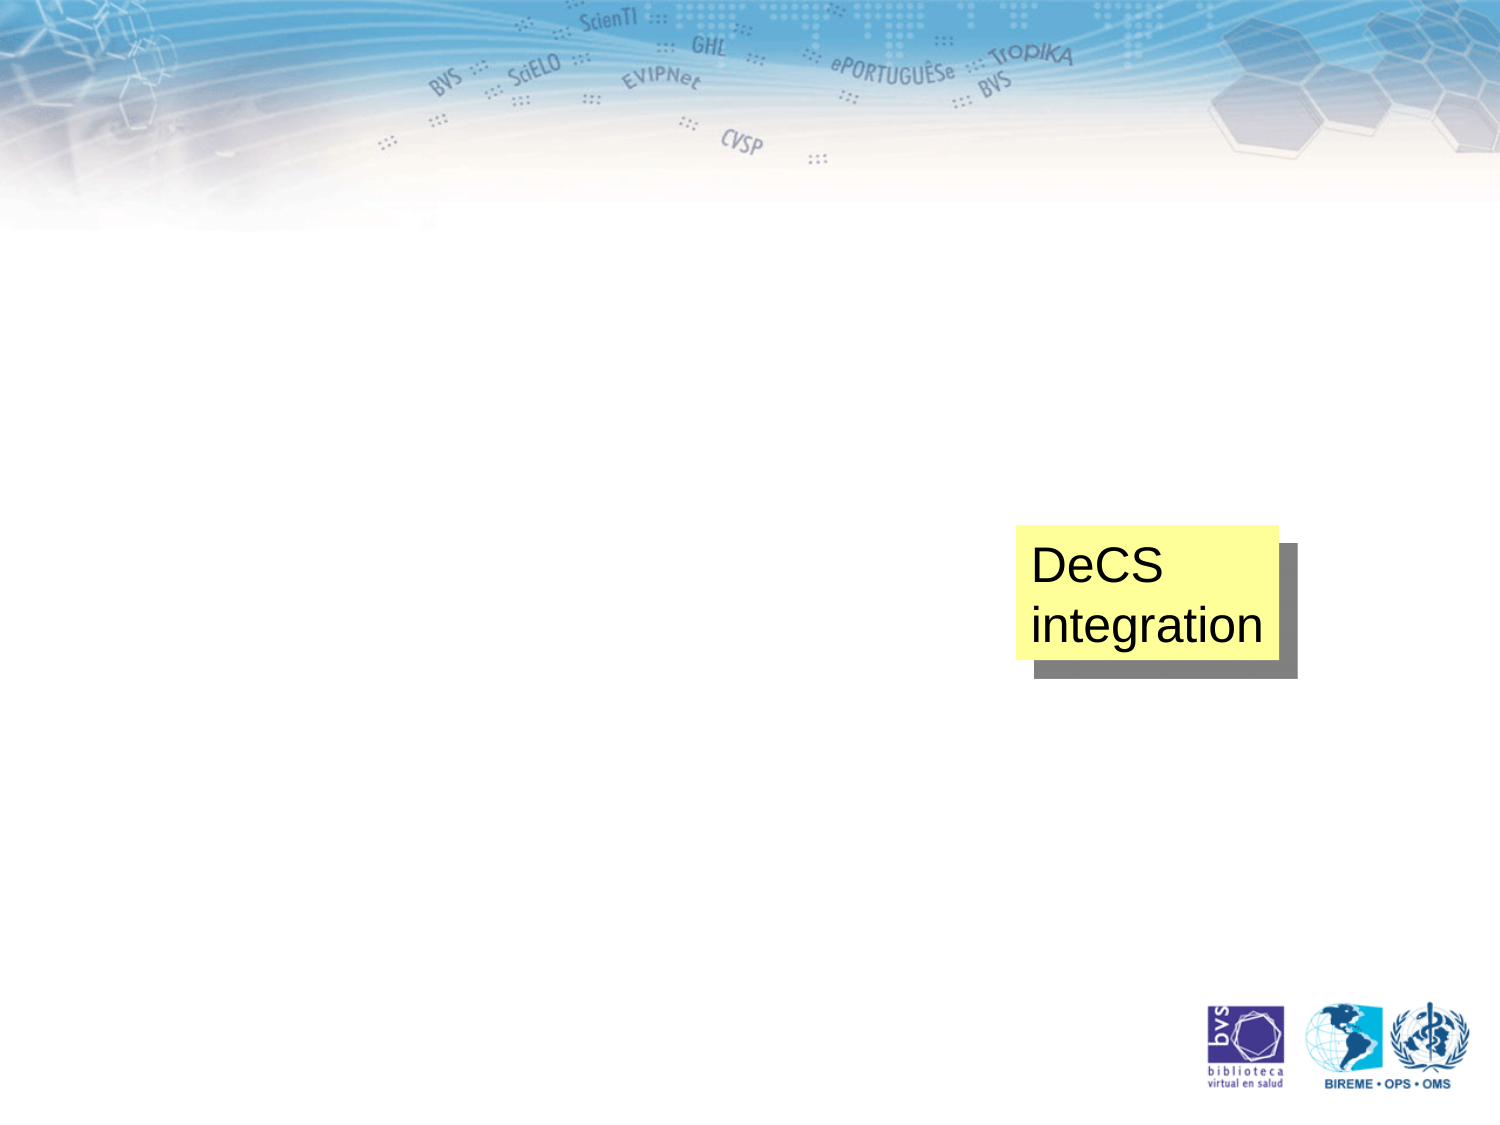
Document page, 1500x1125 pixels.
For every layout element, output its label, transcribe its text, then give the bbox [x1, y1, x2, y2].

text_box DeCS integration [1016, 525, 1280, 661]
picture [0, 0, 1500, 1125]
